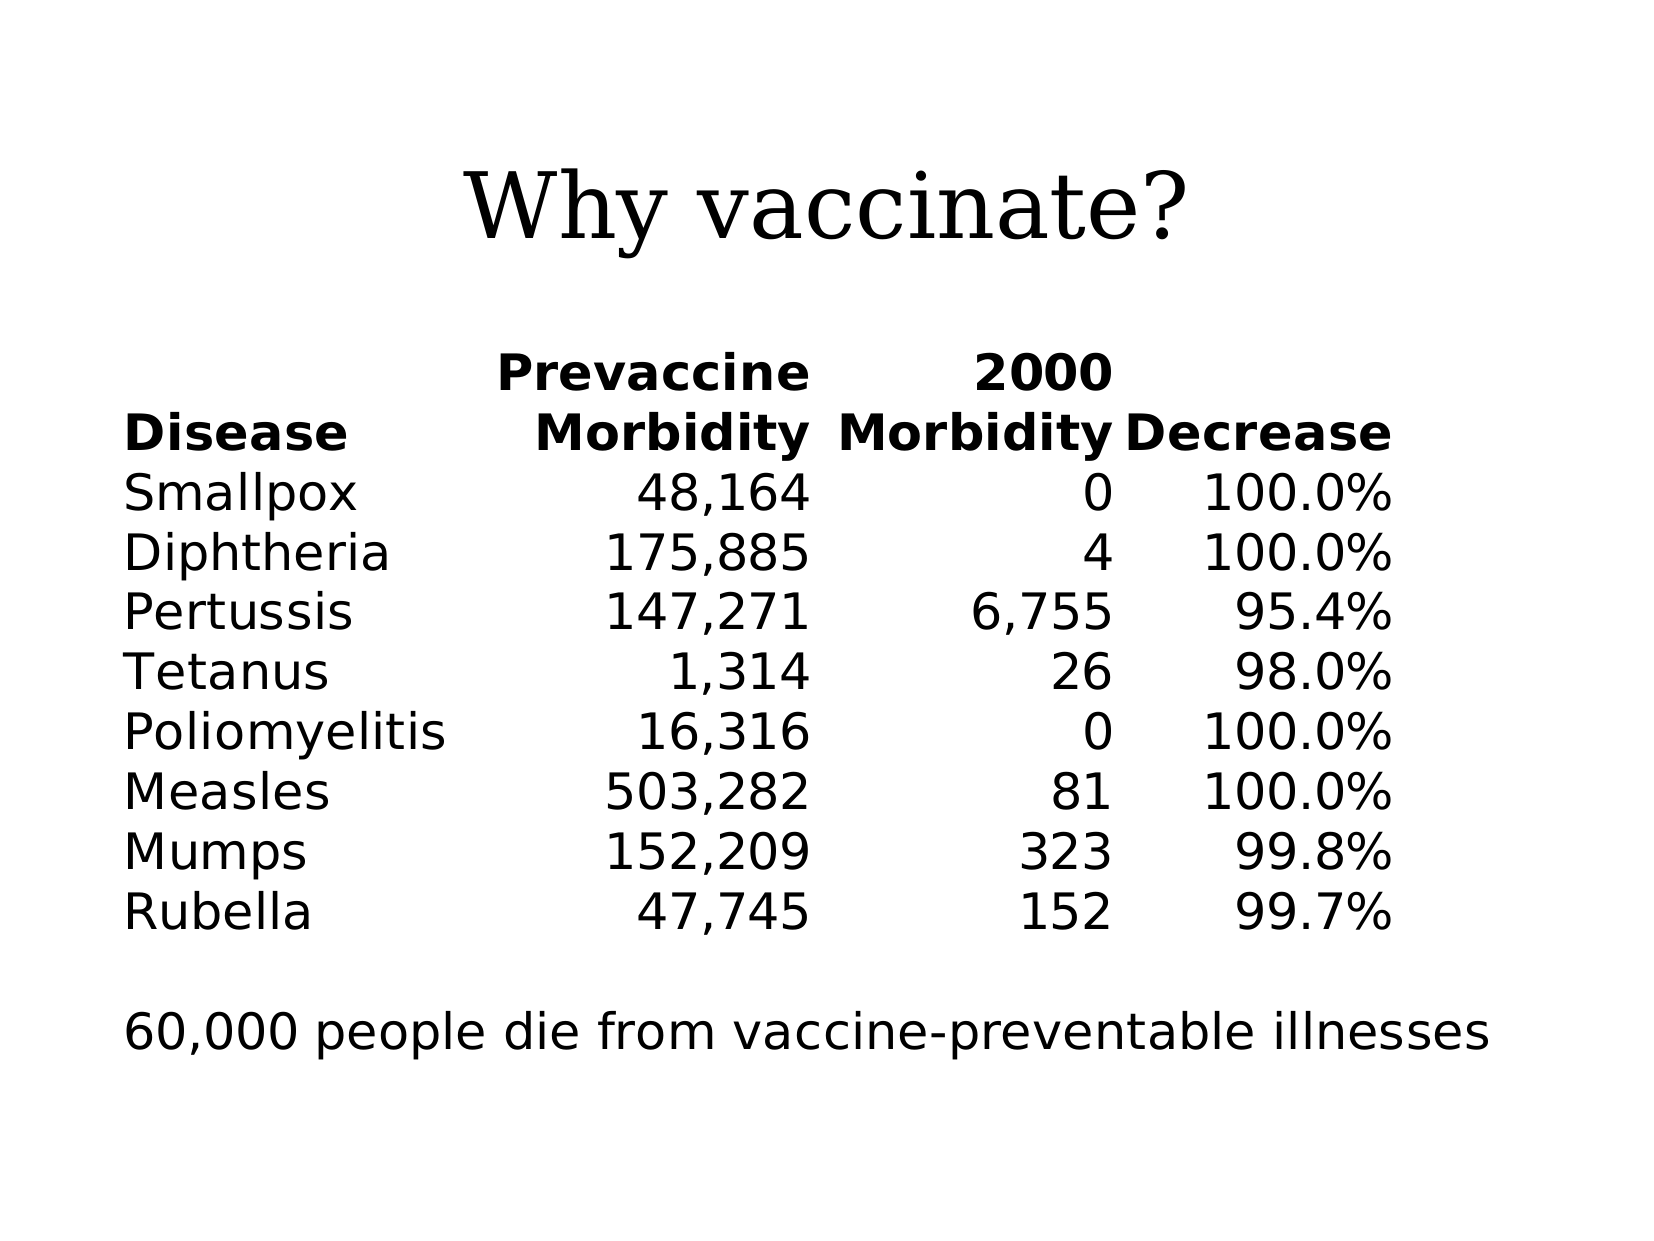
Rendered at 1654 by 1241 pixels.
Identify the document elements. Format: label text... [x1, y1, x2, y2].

chart [121, 344, 1534, 1127]
title Why vaccinate? [121, 102, 1534, 311]
